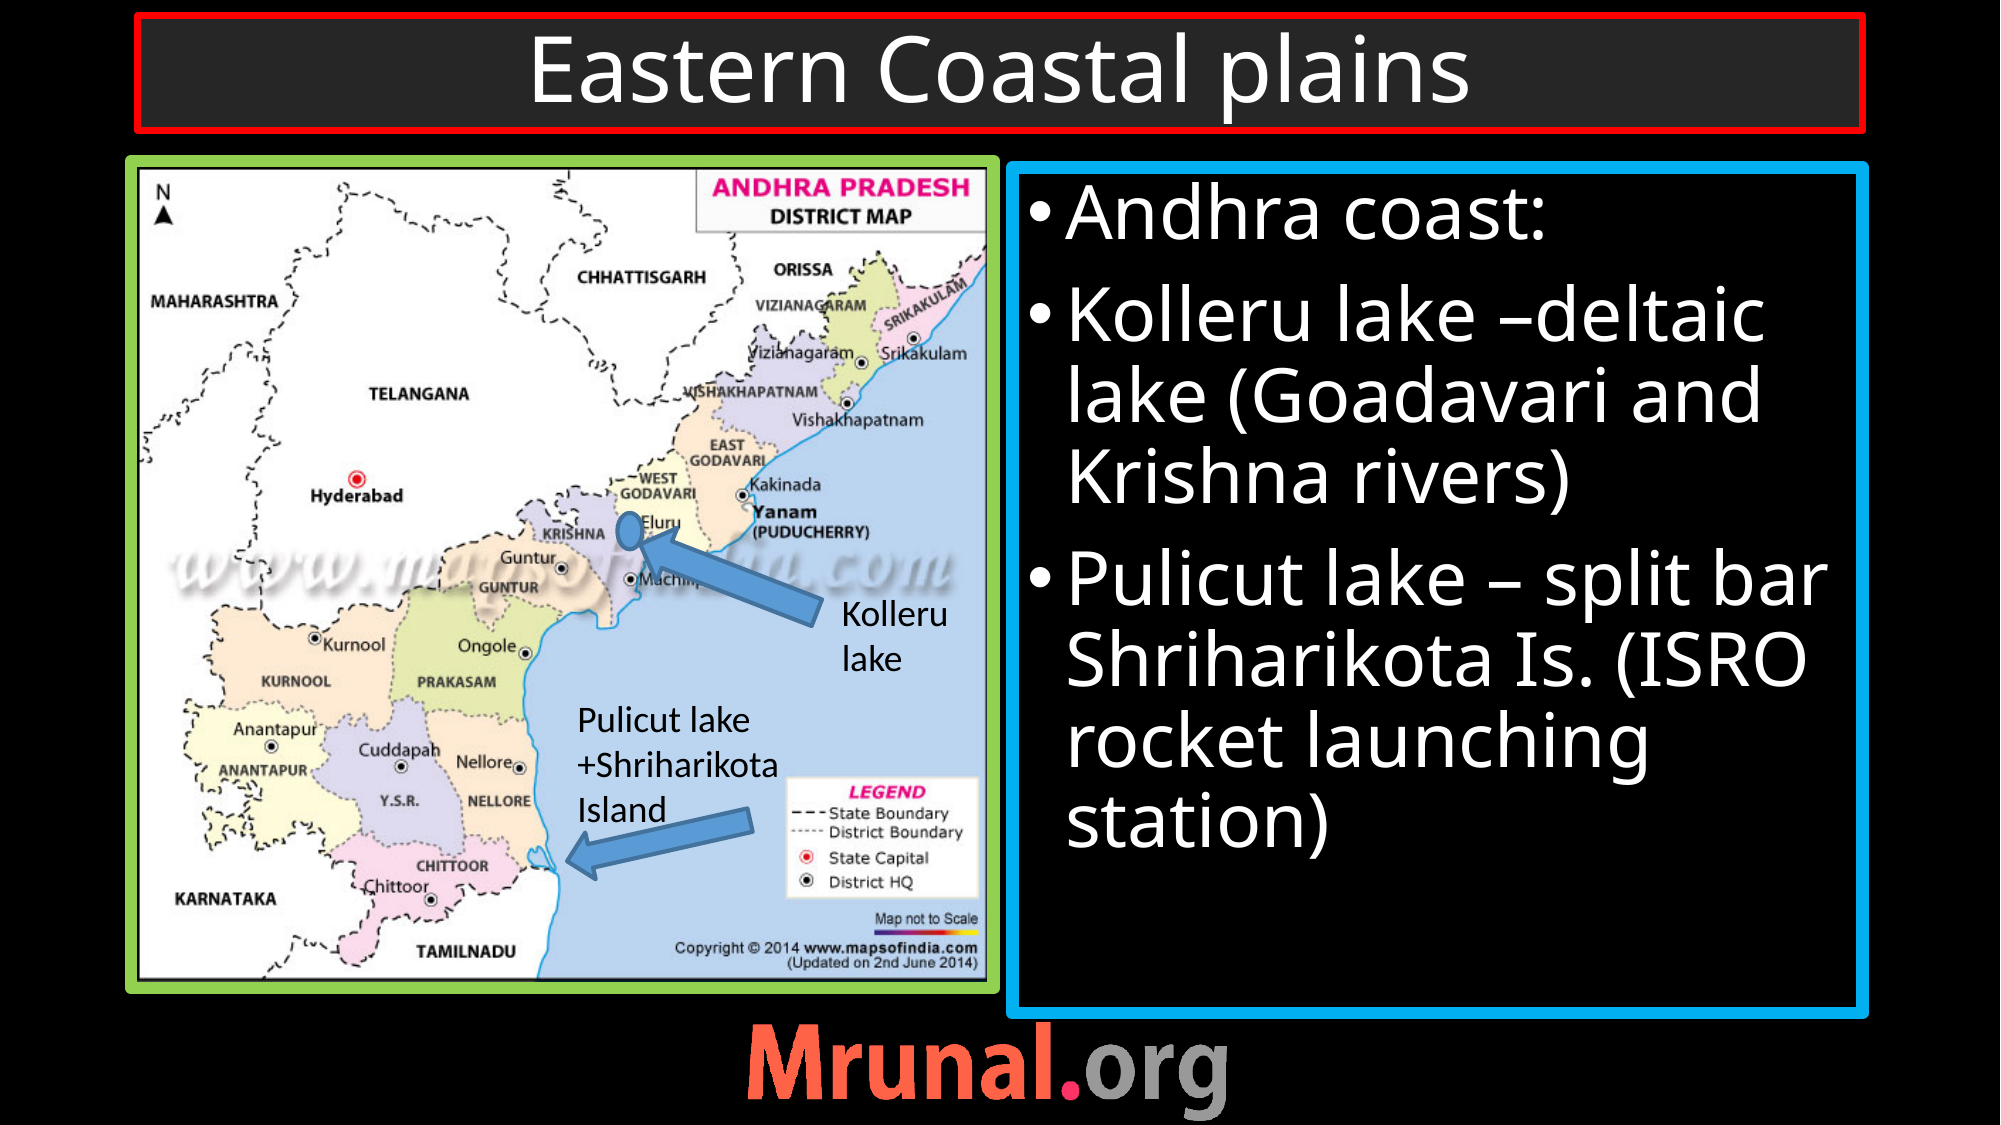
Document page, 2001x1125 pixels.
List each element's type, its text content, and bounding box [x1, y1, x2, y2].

picture [741, 1005, 1230, 1125]
text_box [617, 512, 822, 627]
list Andhra coast: Kolleru lake –deltaic lake (Goadavari and Krishna rivers) Pulicut lake – split bar Shriharikota Is. (ISRO rocket launching station) [1012, 167, 1863, 1014]
text_box Pulicut lake +Shriharikota Island [562, 687, 827, 838]
text_box [567, 838, 726, 880]
title Eastern Coastal plains [137, 15, 1863, 131]
text_box Kolleru lake [827, 581, 973, 687]
picture [137, 167, 988, 982]
